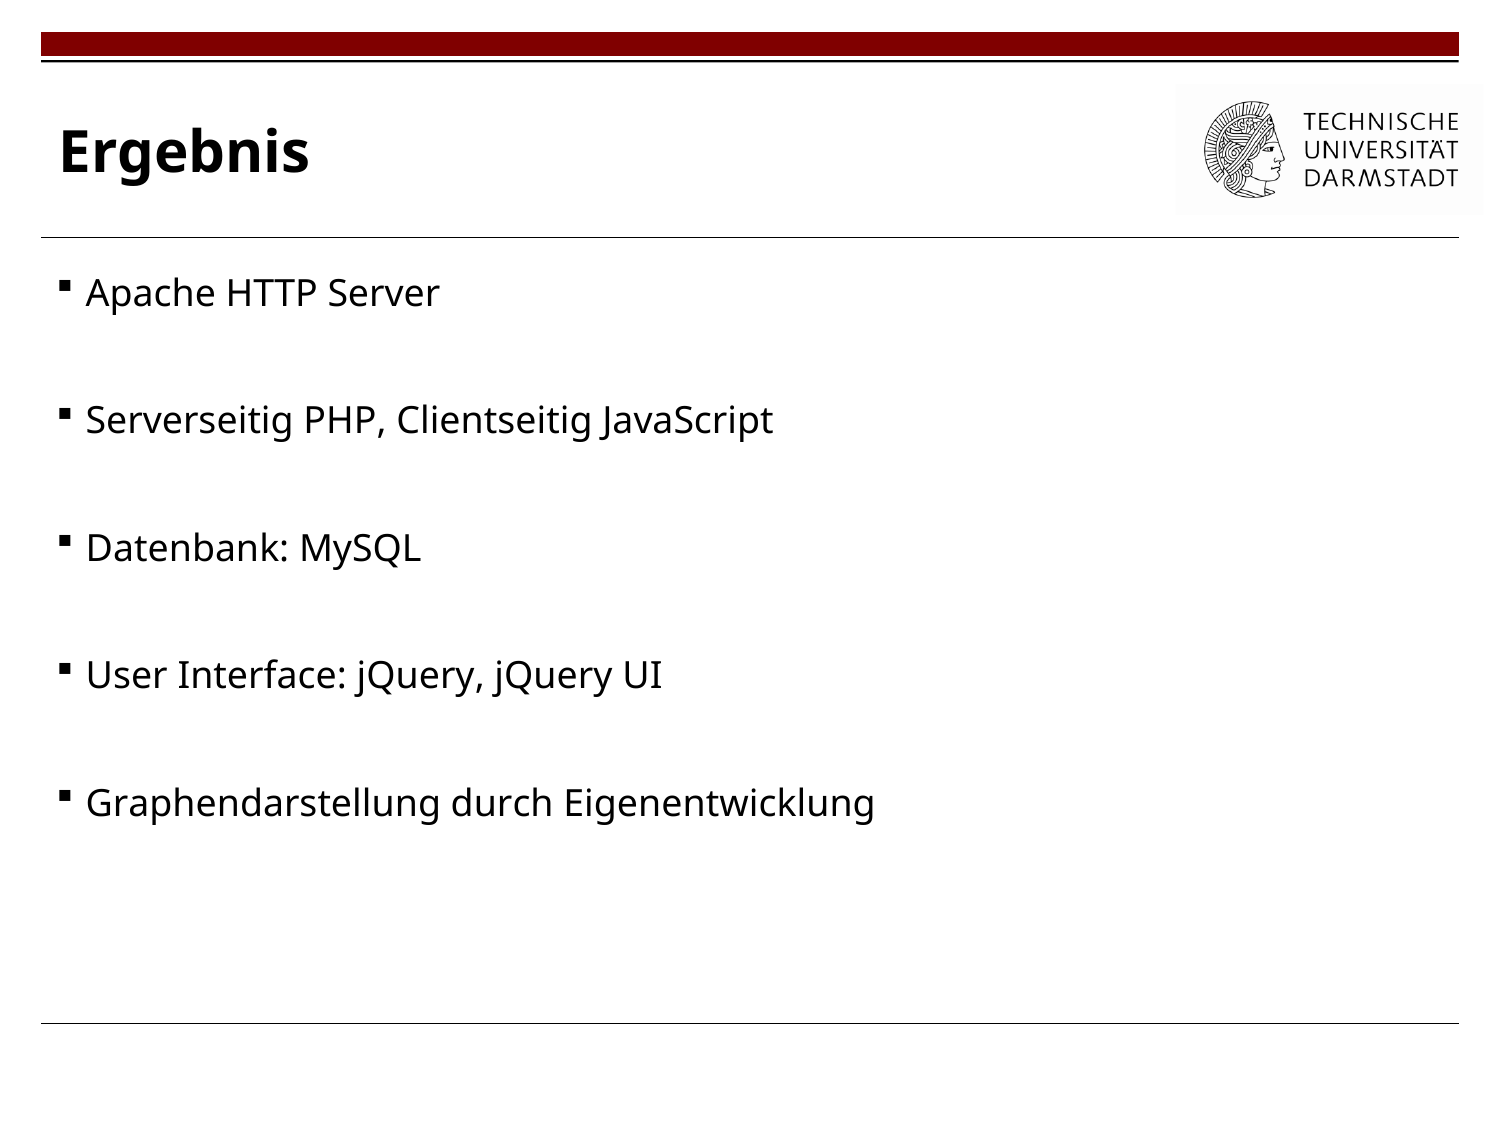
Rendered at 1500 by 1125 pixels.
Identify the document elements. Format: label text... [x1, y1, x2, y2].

picture [1187, 84, 1484, 215]
list Apache HTTP Server Serverseitig PHP, Clientseitig JavaScript Datenbank: MySQL User Interface: jQuery, jQuery UI Graphendarstellung durch Eigenentwicklung [41, 261, 1329, 1023]
title Ergebnis [58, 80, 1187, 218]
